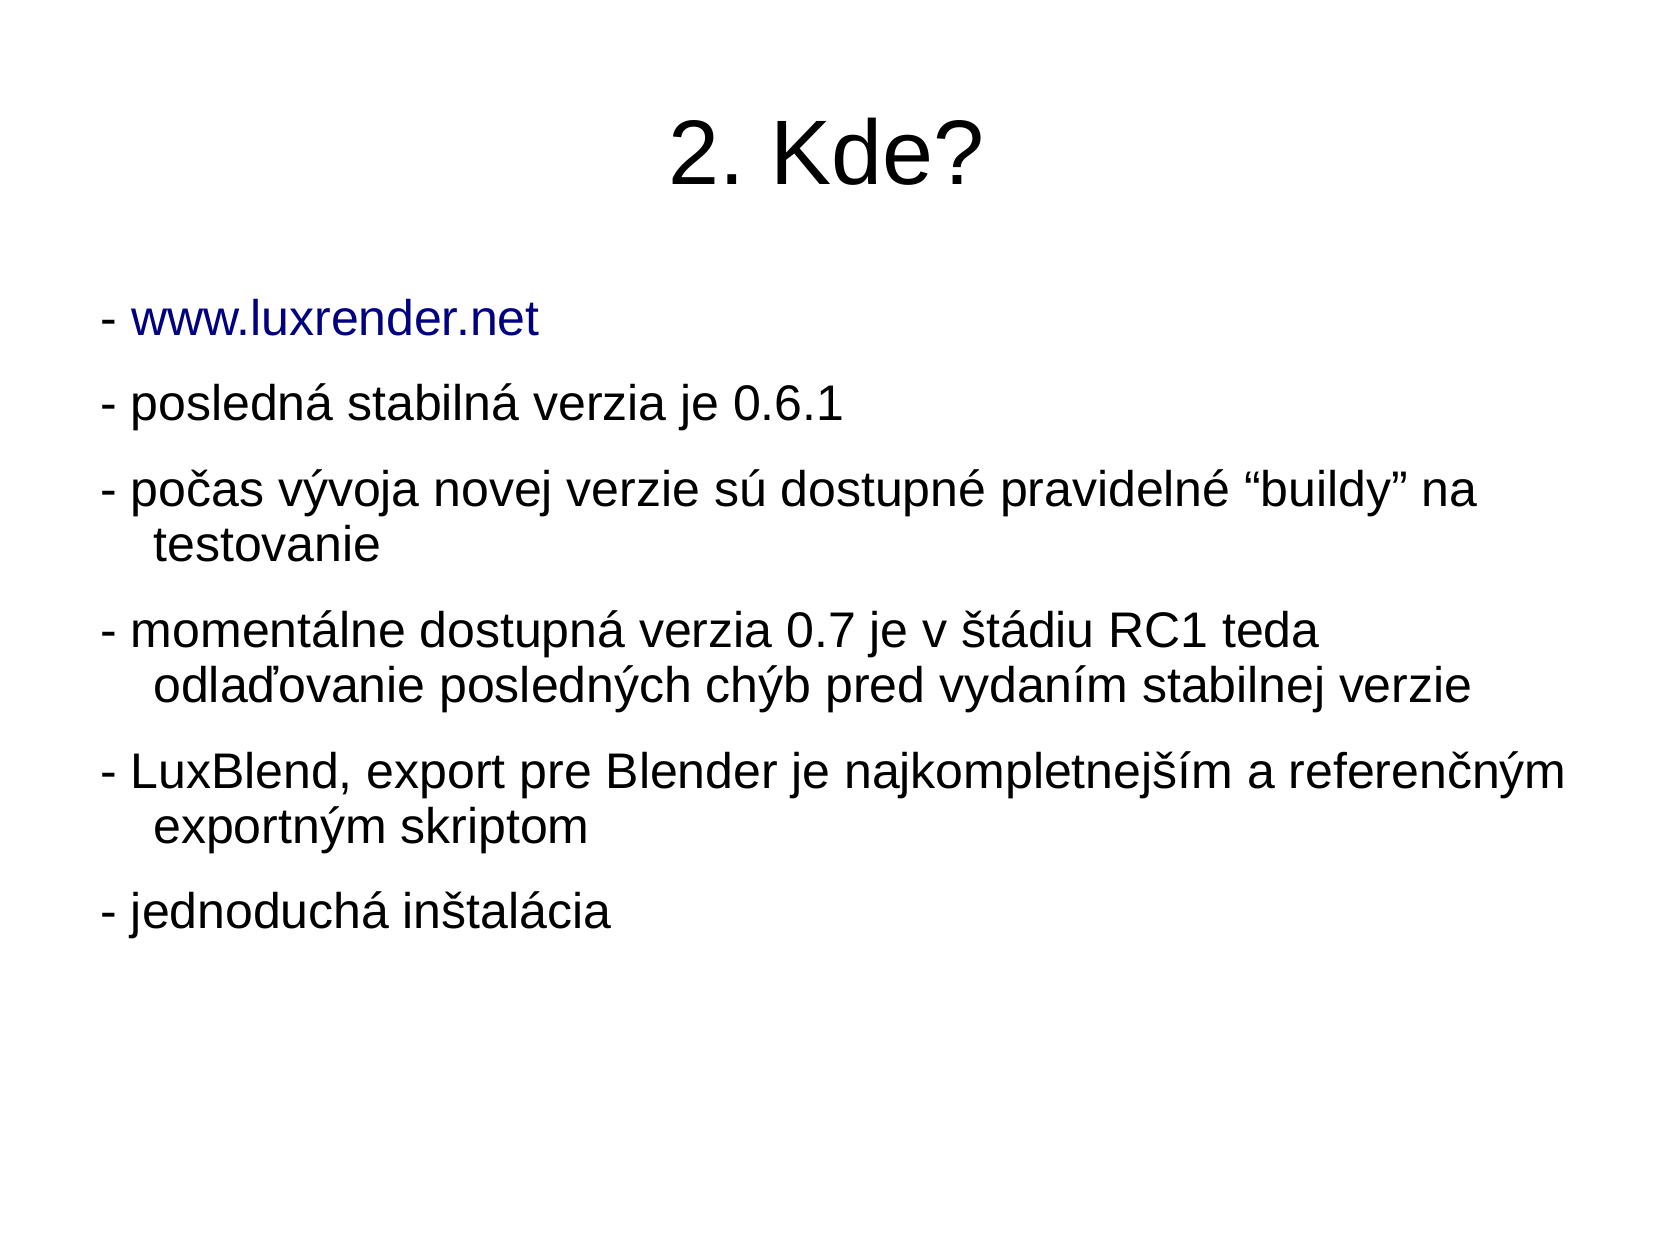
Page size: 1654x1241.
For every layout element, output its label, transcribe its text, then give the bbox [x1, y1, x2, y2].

list - www.luxrender.net - posledná stabilná verzia je 0.6.1 - počas vývoja novej verzie sú dostupné pravidelné “buildy” na testovanie - momentálne dostupná verzia 0.7 je v štádiu RC1 teda odlaďovanie posledných chýb pred vydaním stabilnej verzie - LuxBlend, export pre Blender je najkompletnejším a referenčným exportným skriptom - jednoduchá inštalácia [82, 290, 1571, 1094]
title 2. Kde? [82, 56, 1571, 250]
